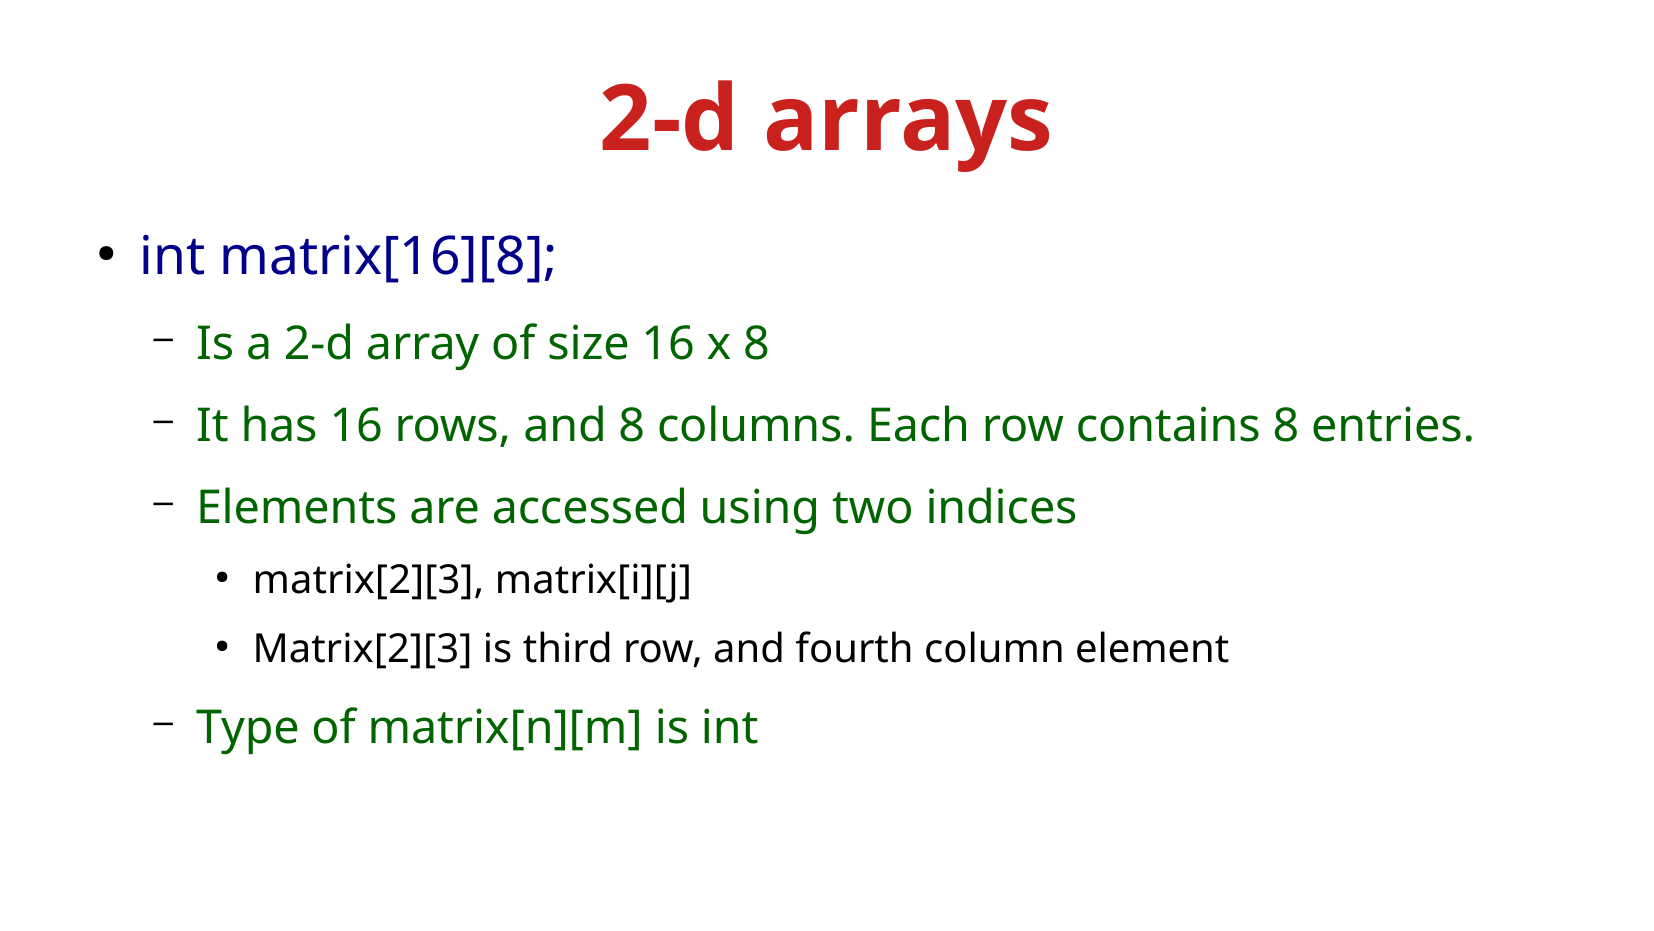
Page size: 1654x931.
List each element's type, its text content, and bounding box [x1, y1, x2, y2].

list int matrix[16][8]; Is a 2-d array of size 16 x 8 It has 16 rows, and 8 columns. Each row contains 8 entries. Elements are accessed using two indices matrix[2][3], matrix[i][j] Matrix[2][3] is third row, and fourth column element Type of matrix[n][m] is int [82, 217, 1571, 758]
title 2-d arrays [82, 37, 1571, 193]
